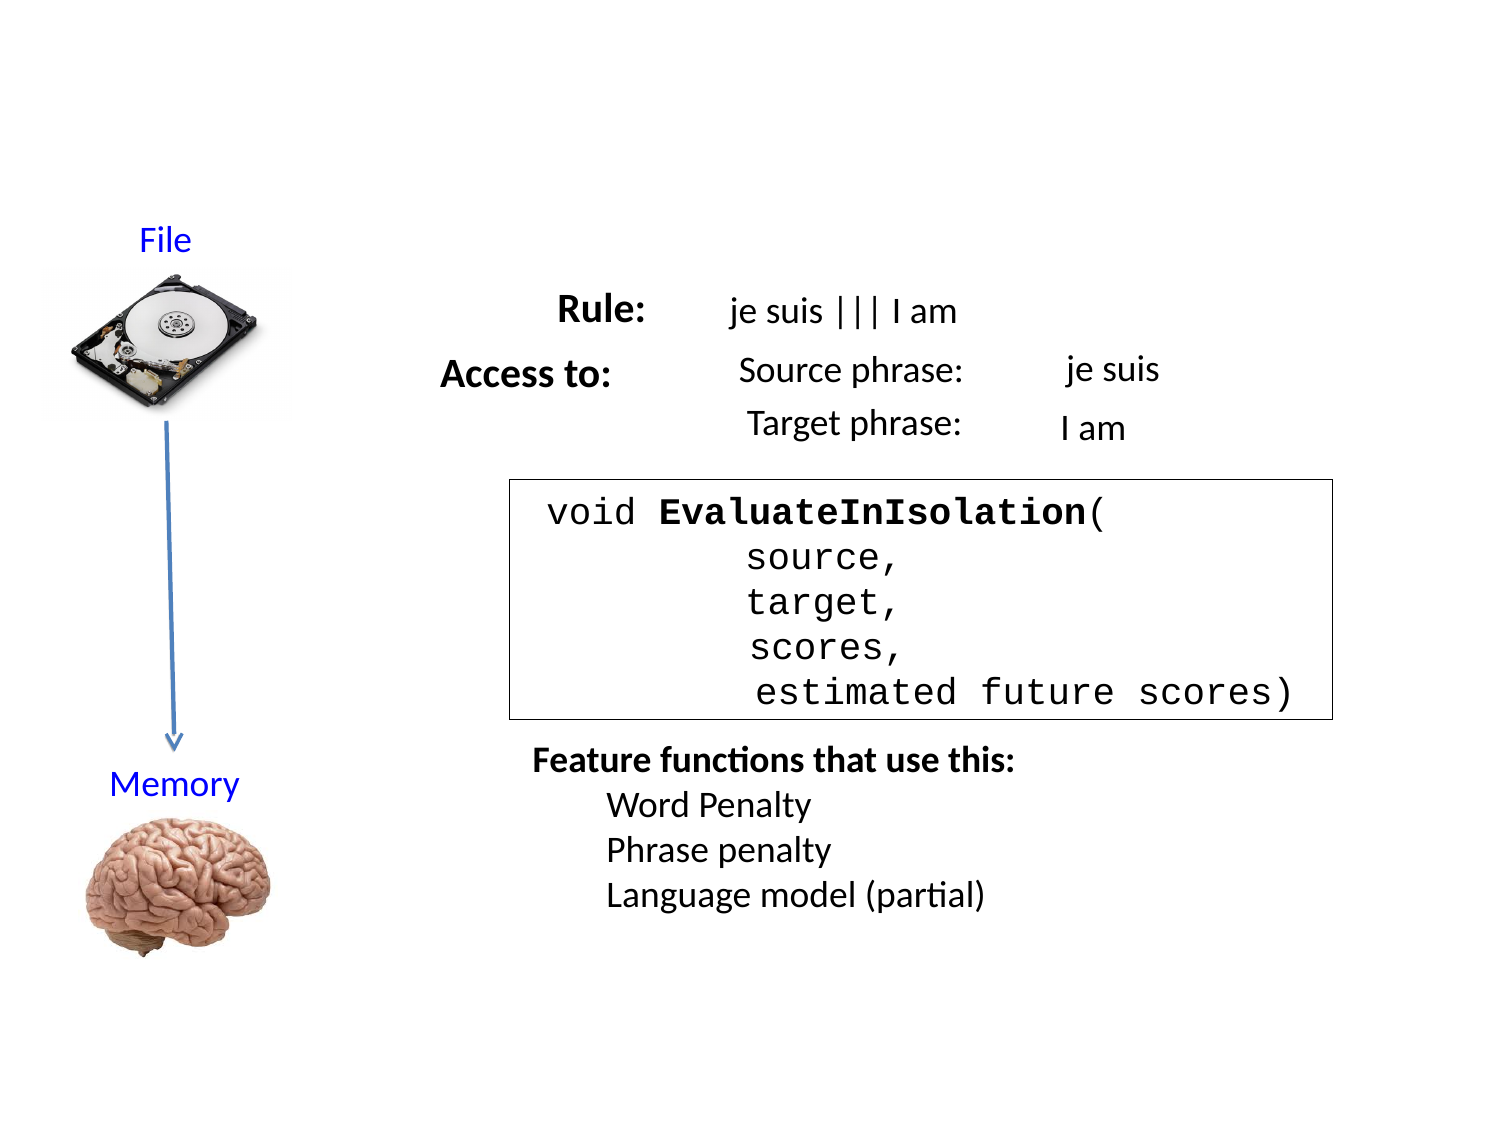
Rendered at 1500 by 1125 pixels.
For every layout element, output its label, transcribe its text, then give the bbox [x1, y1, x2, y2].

text_box void EvaluateInIsolation( source, target, scores, estimated future scores) [509, 479, 1333, 720]
text_box Feature functions that use this: Word Penalty Phrase penalty Language model (partial) [517, 727, 1032, 968]
picture [78, 810, 278, 965]
text_box je suis [1051, 336, 1184, 397]
text_box Source phrase: [762, 338, 980, 398]
text_box Memory [94, 751, 255, 812]
picture [41, 267, 292, 421]
text_box I am [1045, 395, 1142, 456]
text_box je suis ||| I am [880, 278, 974, 339]
text_box Rule: [542, 273, 880, 339]
text_box Target phrase: [732, 390, 978, 451]
text_box File [124, 208, 208, 268]
text_box Access to: [425, 338, 762, 403]
